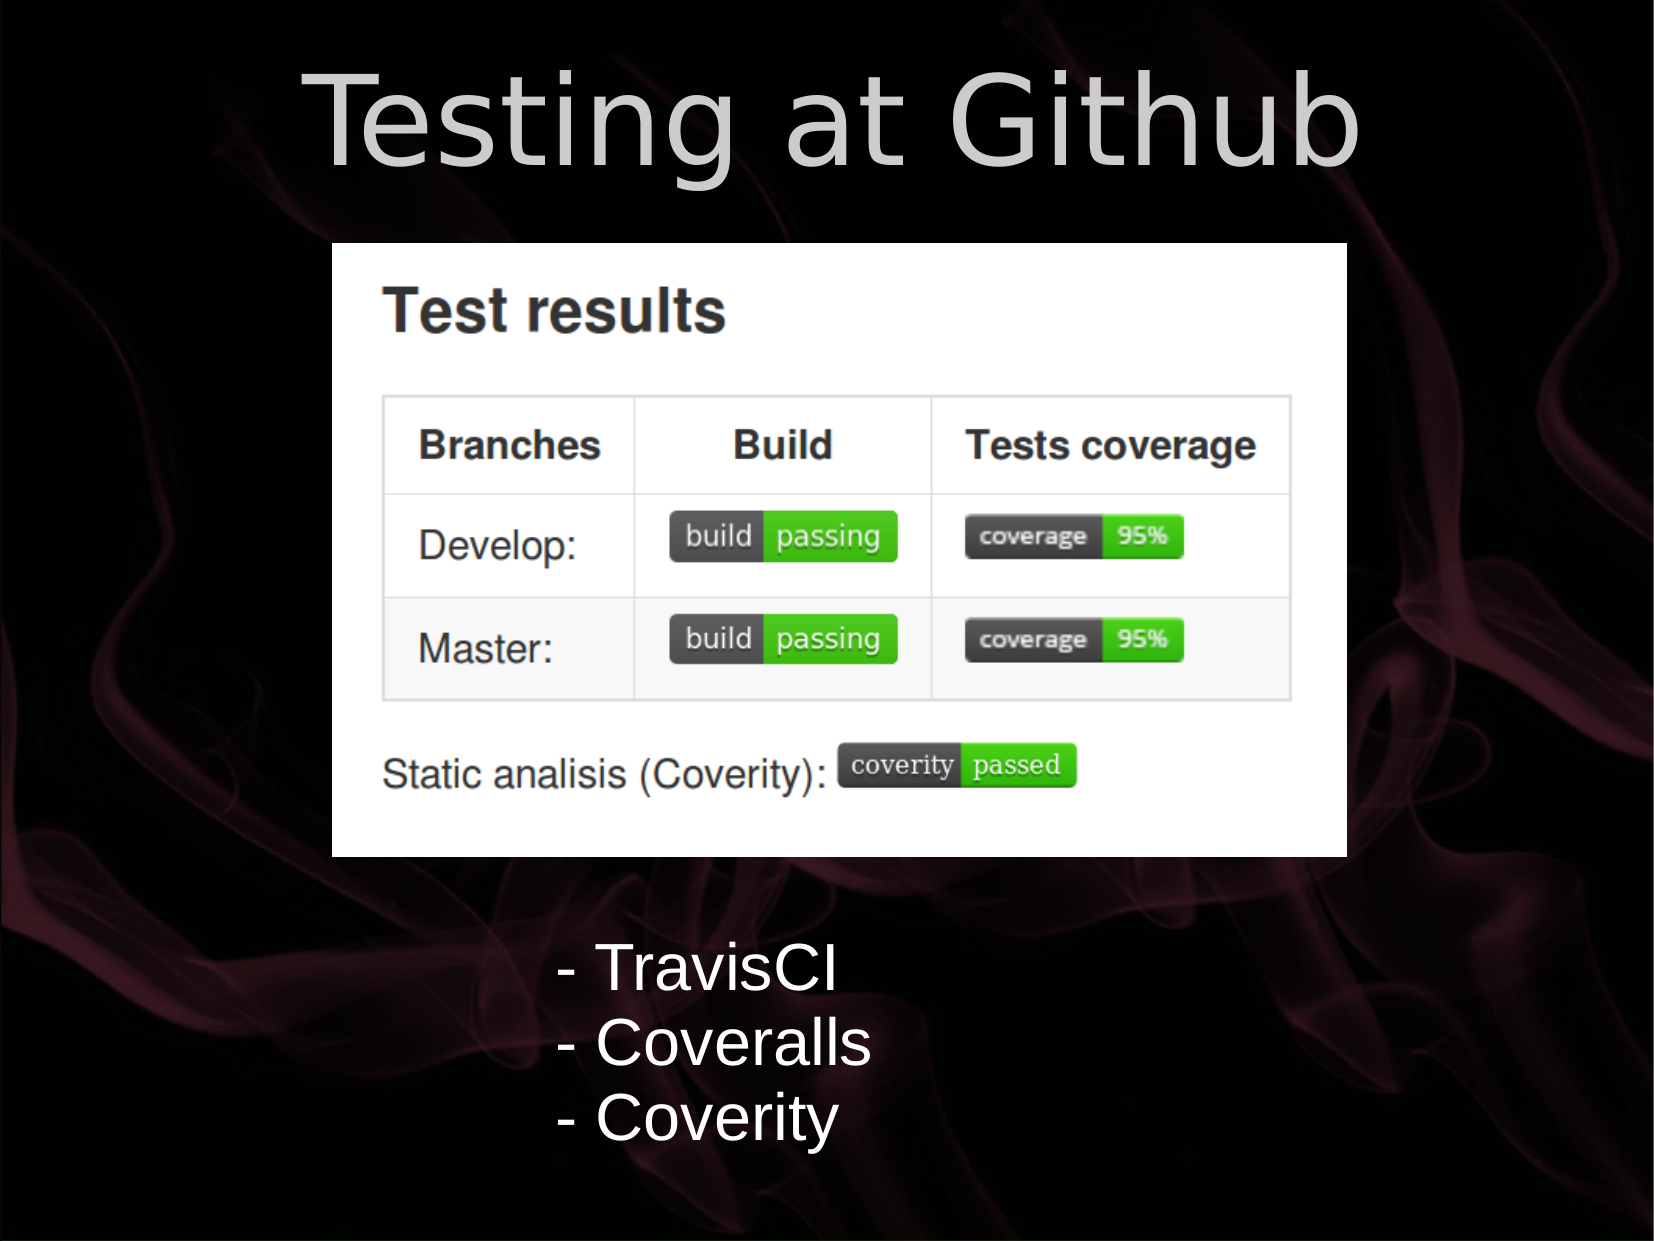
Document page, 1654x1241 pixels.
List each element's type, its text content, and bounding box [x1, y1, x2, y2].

title Testing at Github [90, 45, 1579, 200]
text_box - TravisCI - Coveralls - Coverity [555, 885, 1351, 1201]
picture [0, 0, 1654, 1241]
